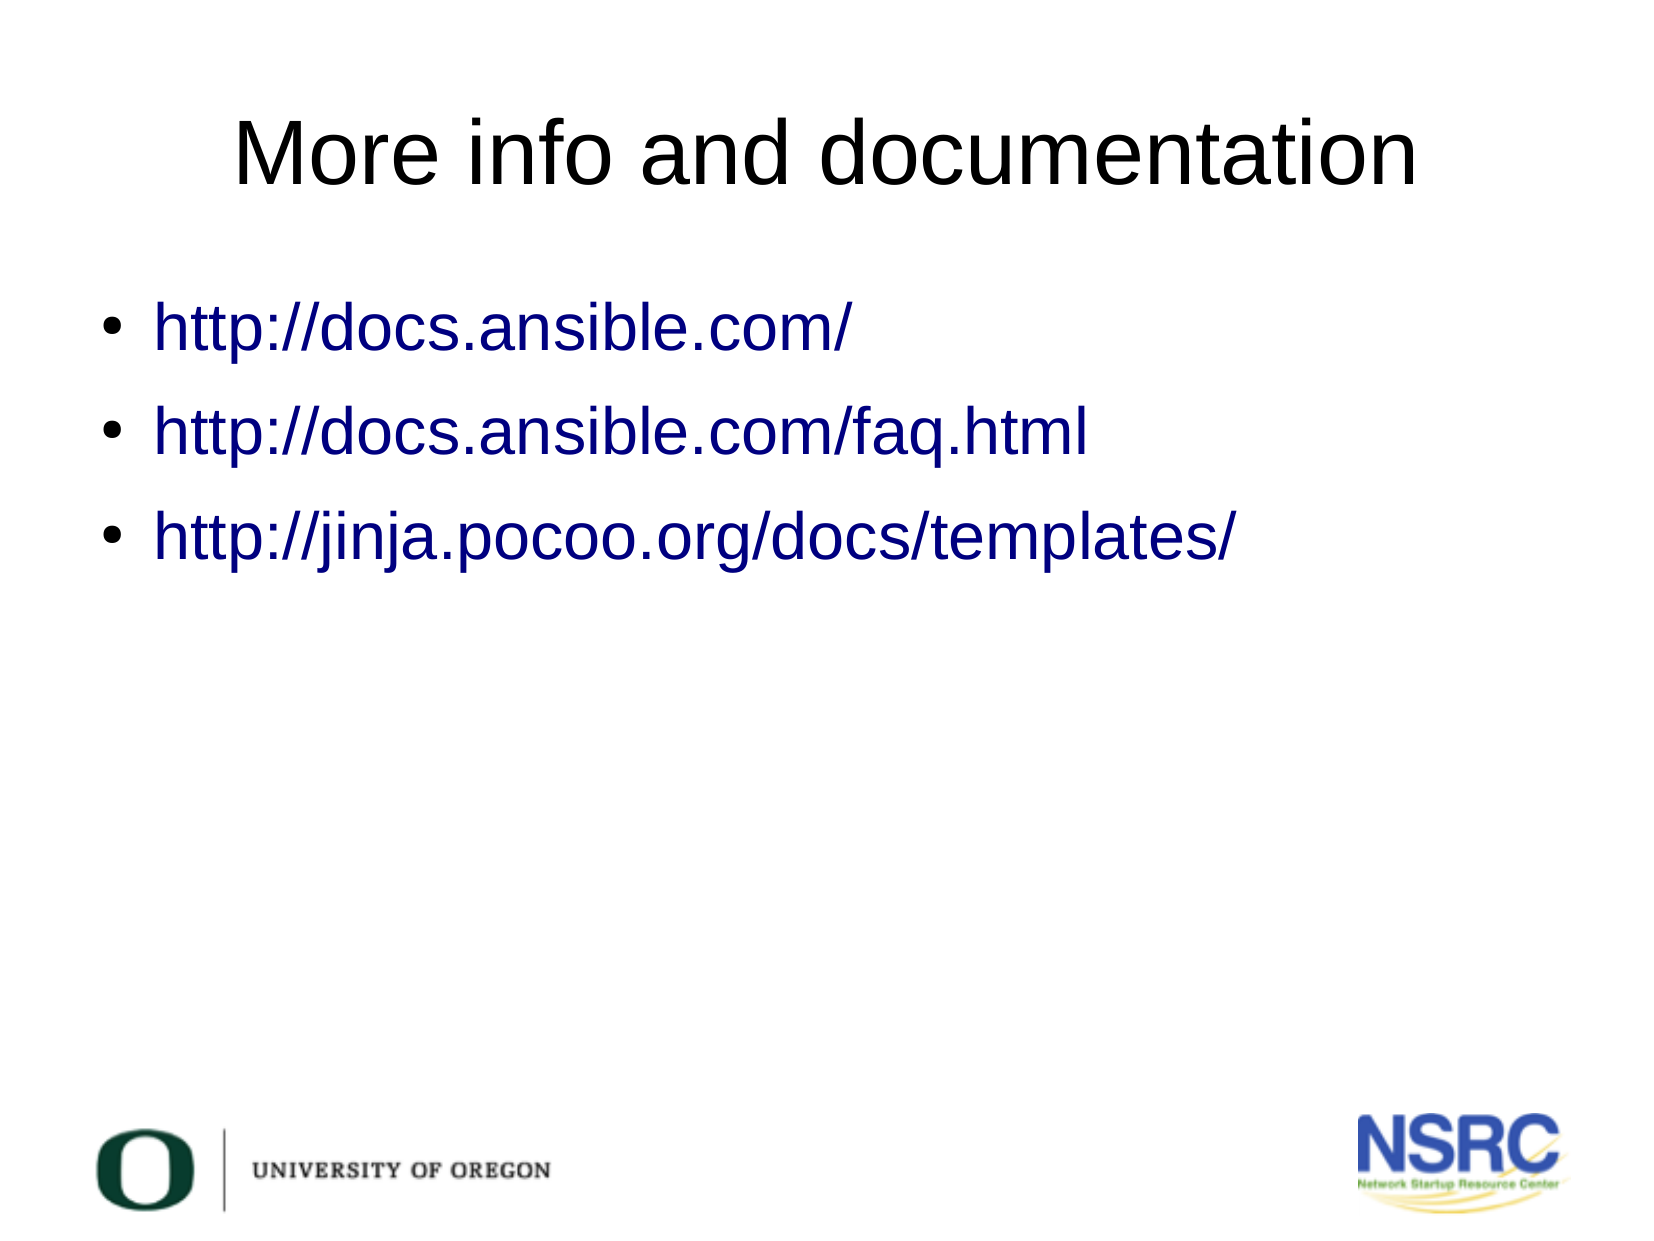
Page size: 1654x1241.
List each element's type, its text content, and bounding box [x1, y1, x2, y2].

list http://docs.ansible.com/ http://docs.ansible.com/faq.html http://jinja.pocoo.org/docs/templates/ [82, 290, 1571, 1010]
title More info and documentation [82, 49, 1571, 257]
picture [82, 1125, 566, 1216]
picture [1358, 1113, 1571, 1216]
